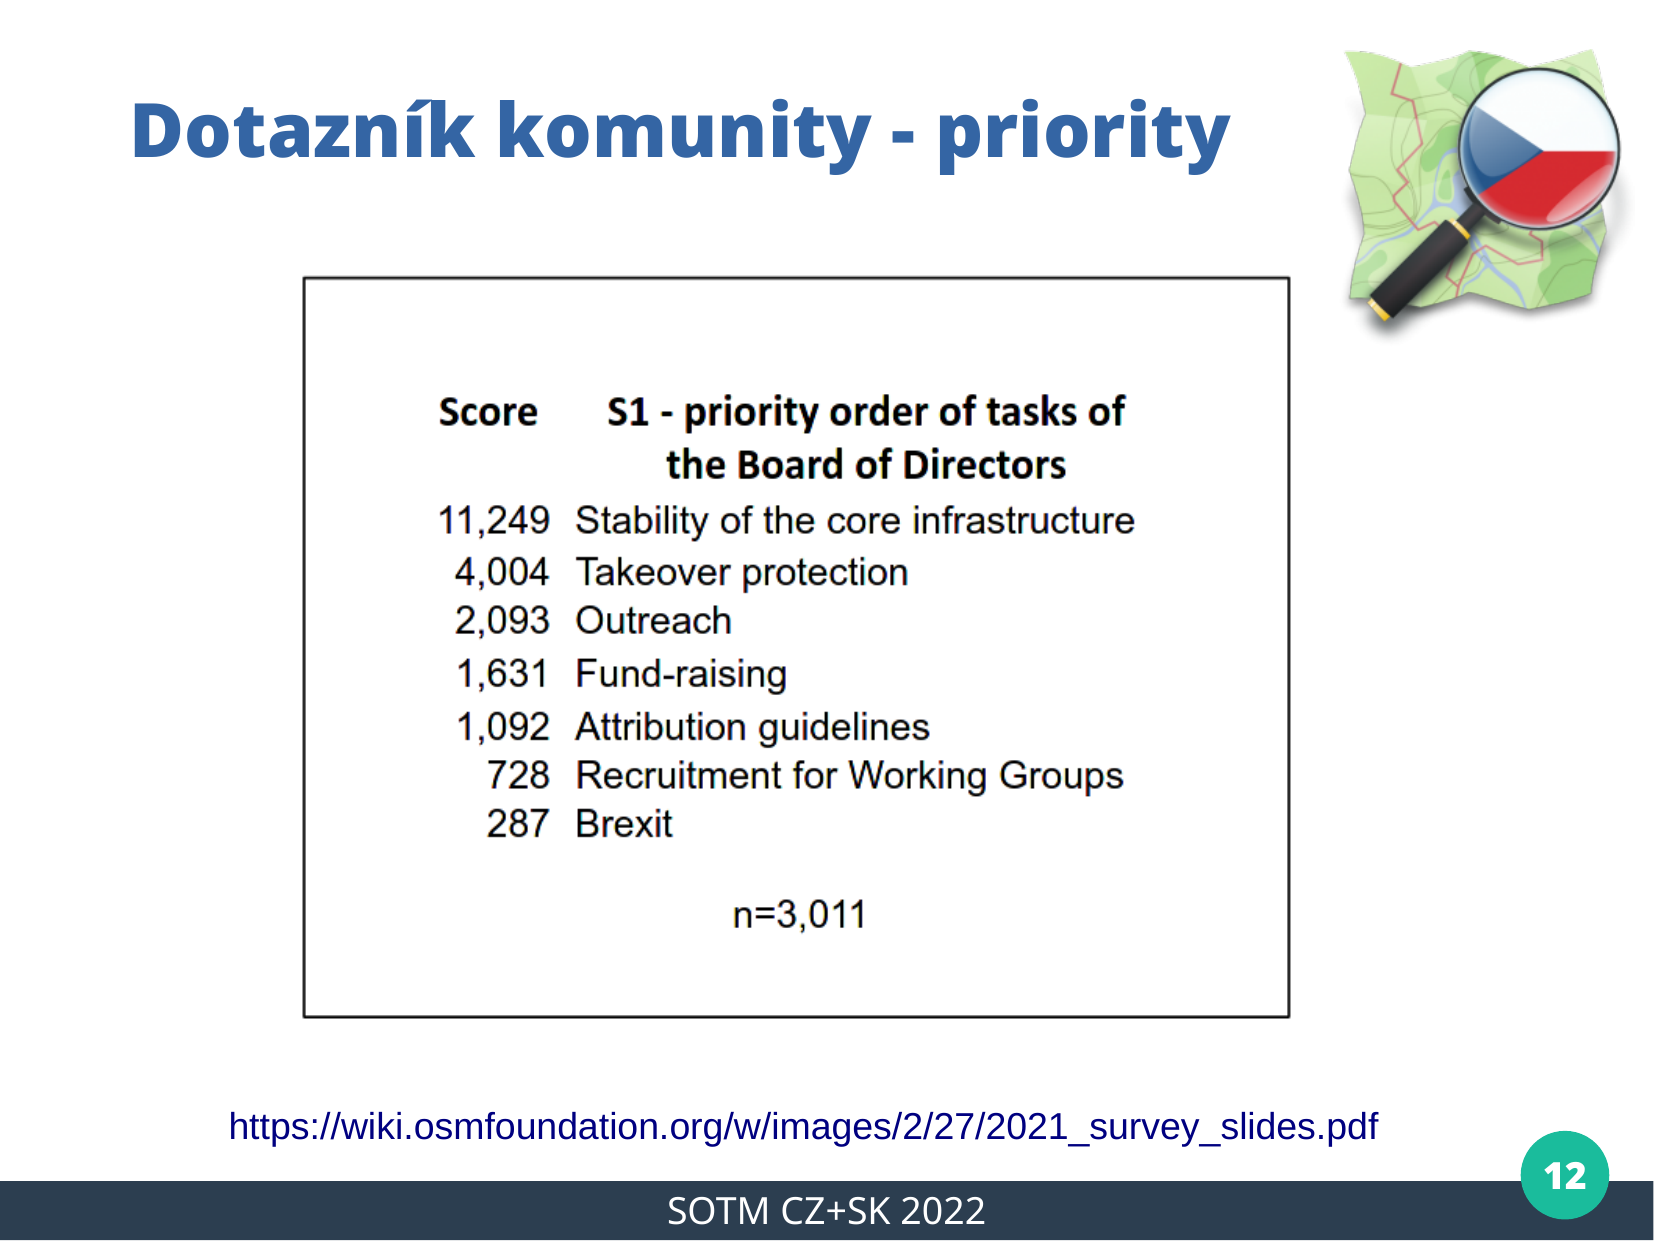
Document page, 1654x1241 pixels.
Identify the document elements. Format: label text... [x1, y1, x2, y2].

picture [1334, 49, 1635, 350]
title Dotazník komunity - priority [59, 49, 1347, 207]
text_box https://wiki.osmfoundation.org/w/images/2/27/2021_survey_slides.pdf [213, 1098, 1394, 1156]
picture [295, 271, 1297, 1025]
